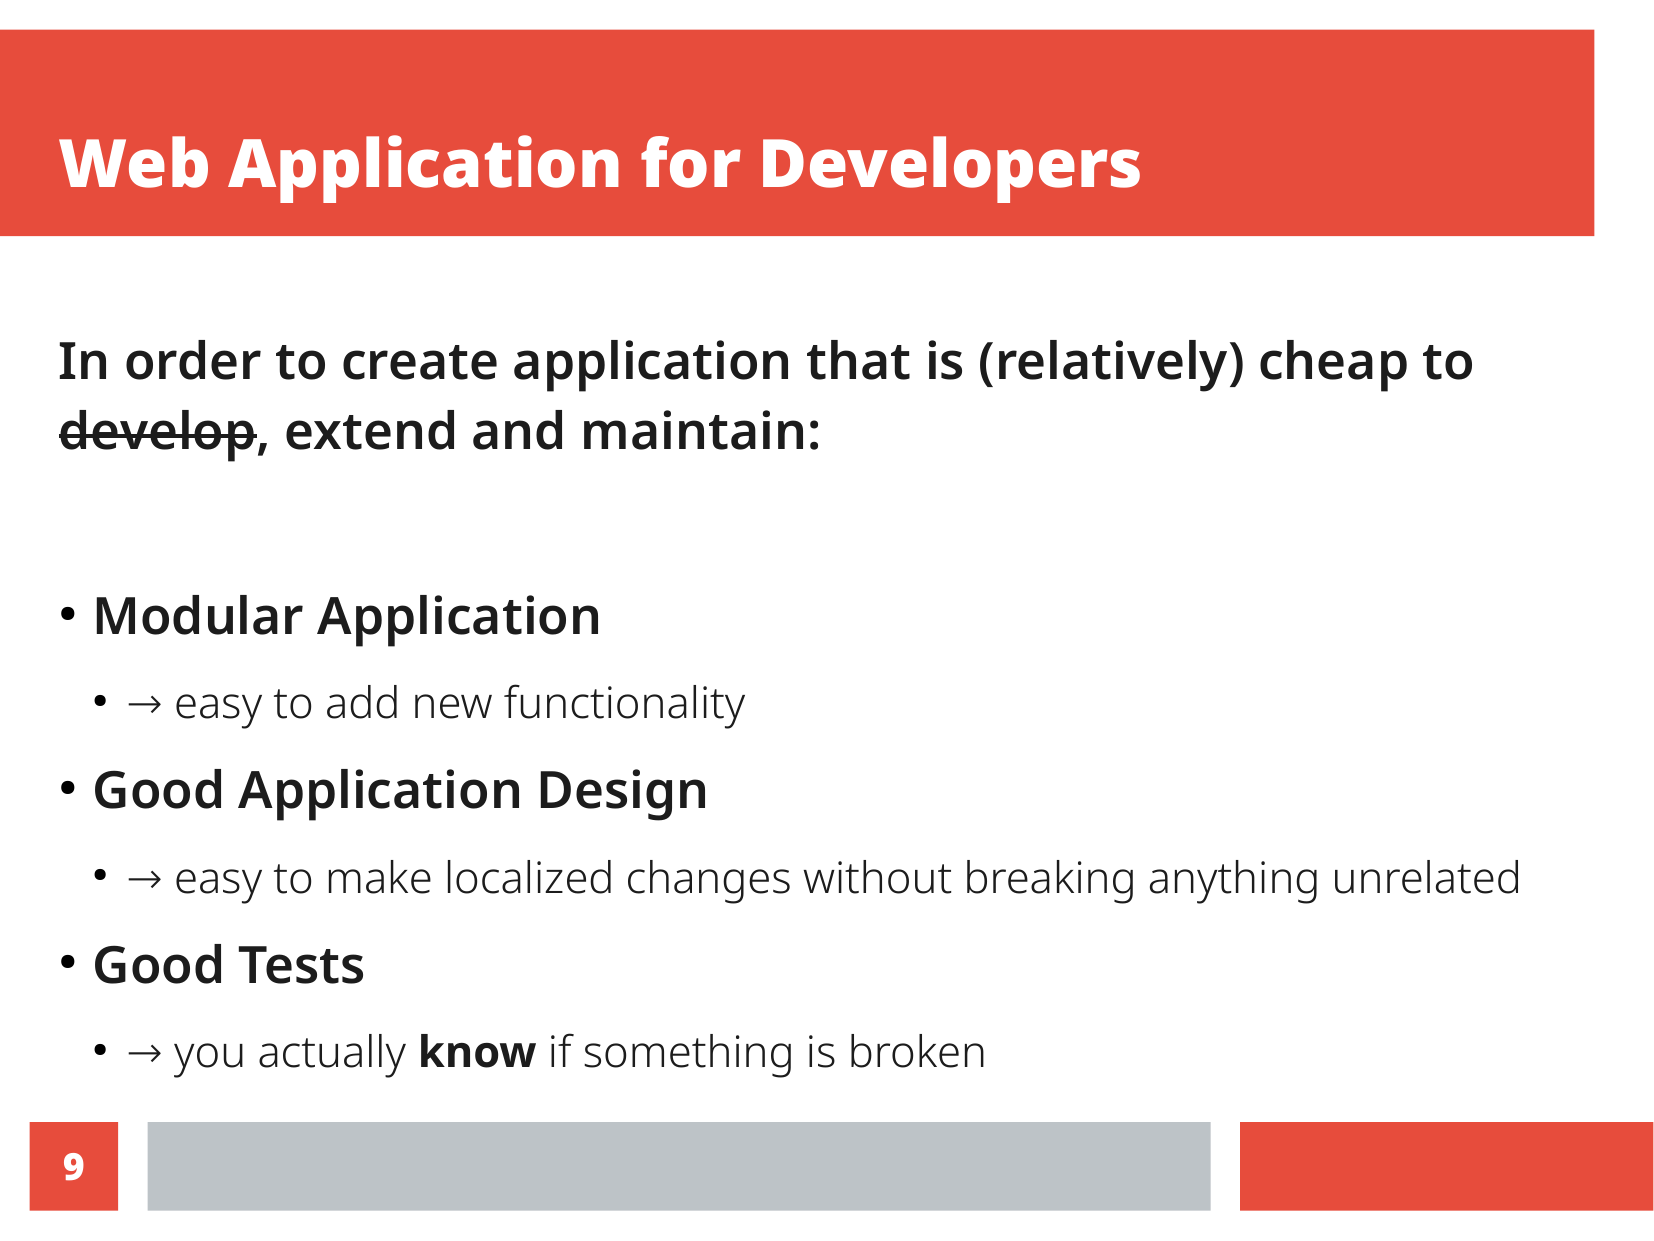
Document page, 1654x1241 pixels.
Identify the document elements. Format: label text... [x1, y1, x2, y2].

title Web Application for Developers [59, 59, 1595, 207]
list In order to create application that is (relatively) cheap to develop, extend and maintain: Modular Application → easy to add new functionality Good Application Design → easy to make localized changes without breaking anything unrelated Good Tests → you actually know if something is broken [59, 324, 1565, 1093]
